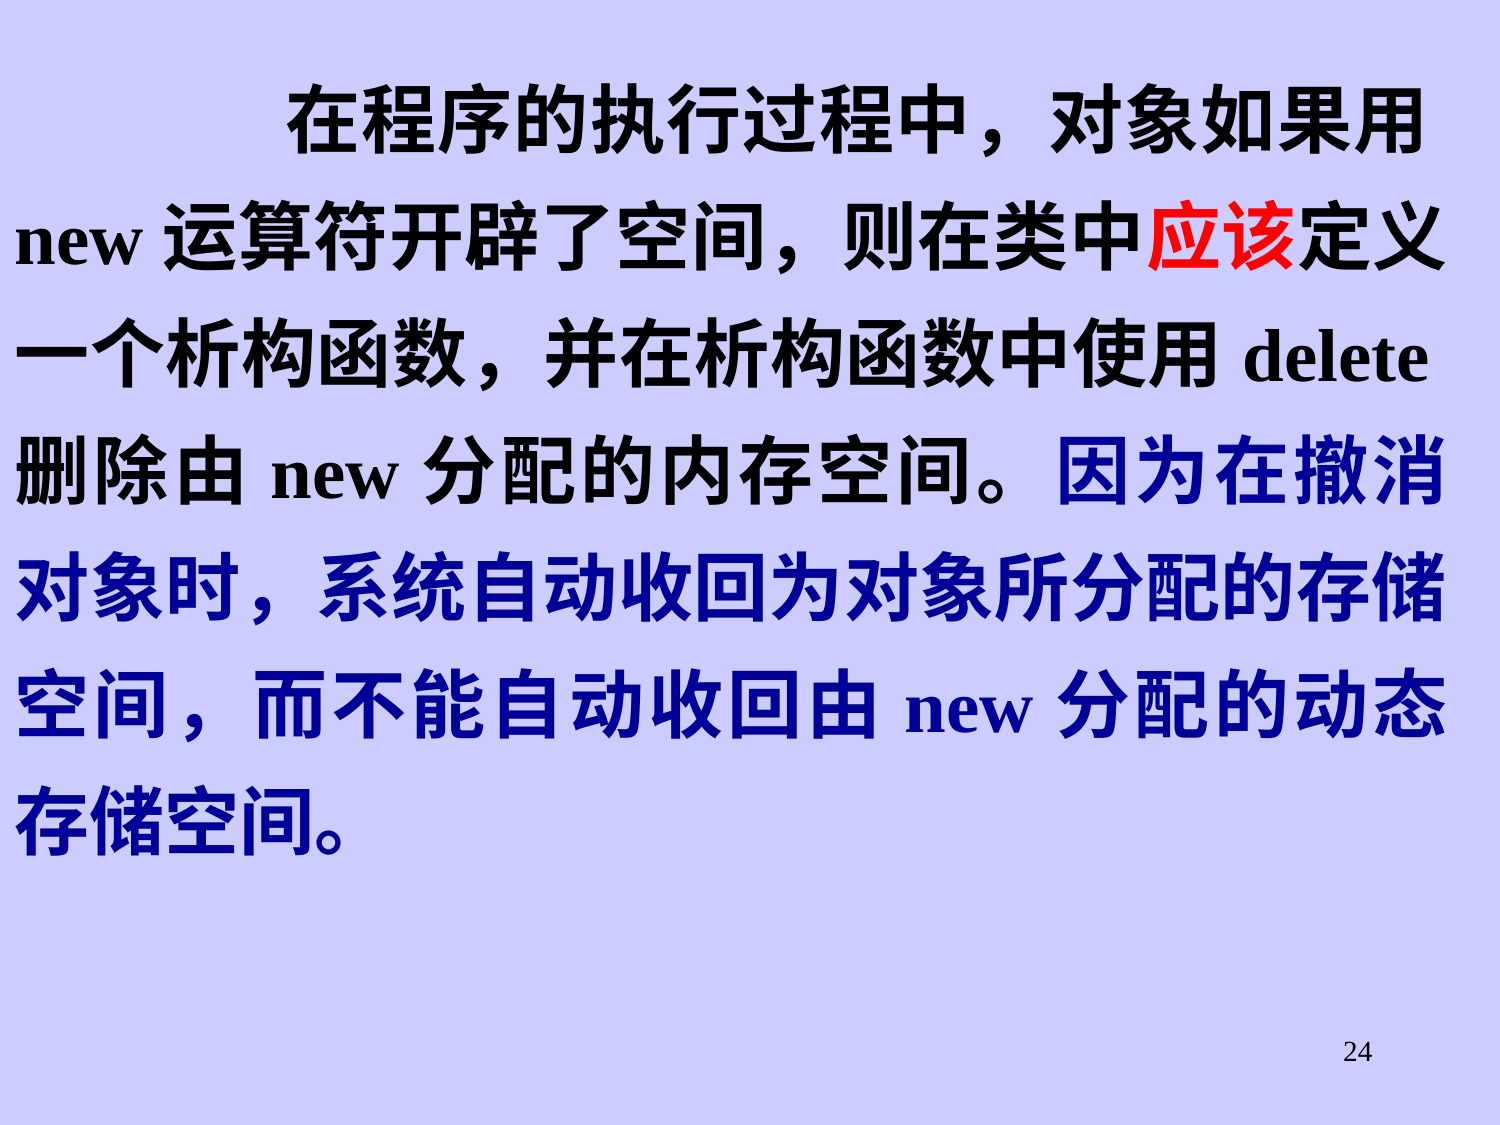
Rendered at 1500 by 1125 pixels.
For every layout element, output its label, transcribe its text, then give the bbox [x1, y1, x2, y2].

text_box 在程序的执行过程中，对象如果用new运算符开辟了空间，则在类中应该定义一个析构函数，并在析构函数中使用delete删除由new分配的内存空间。因为在撤消对象时，系统自动收回为对象所分配的存储空间，而不能自动收回由new分配的动态存储空间。 [0, 37, 1463, 872]
text_box <编号> [1074, 1025, 1388, 1101]
